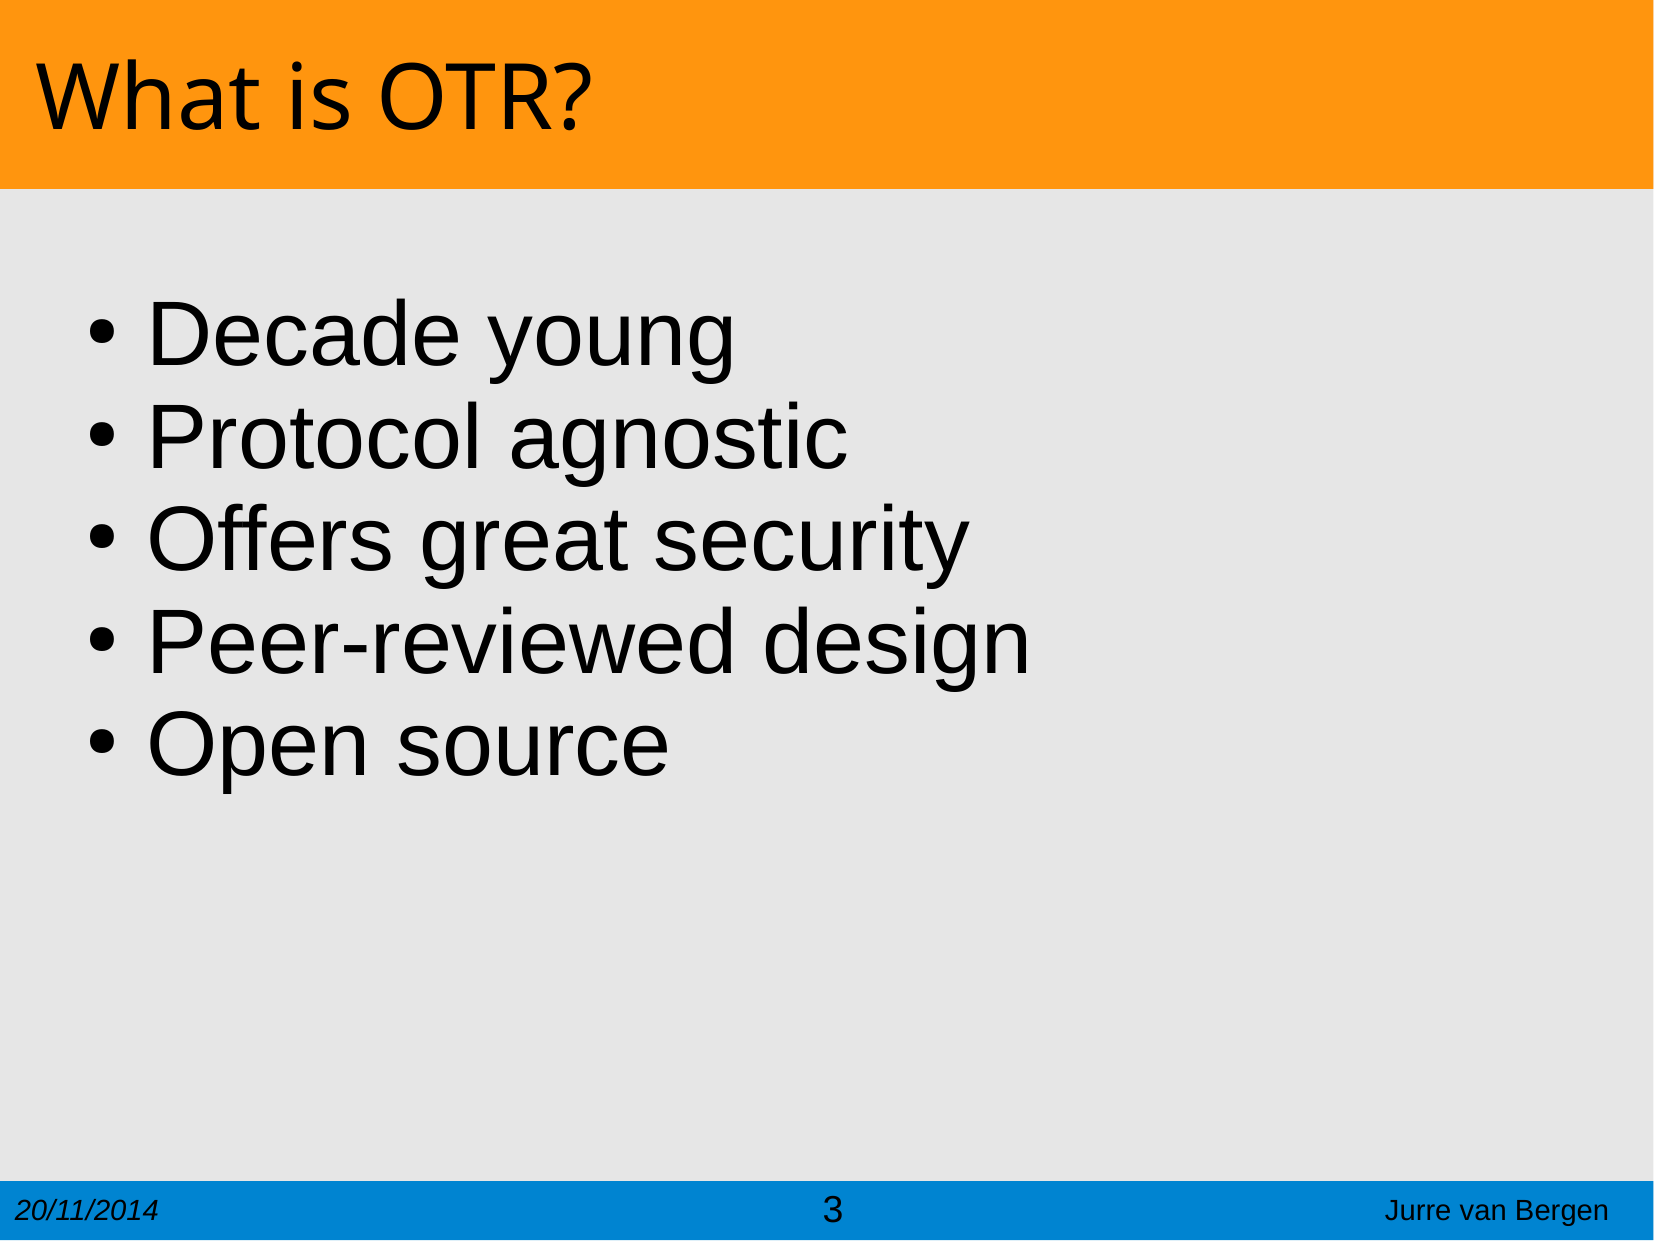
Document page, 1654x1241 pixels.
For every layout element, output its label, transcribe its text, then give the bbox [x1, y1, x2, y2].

title What is OTR? [35, 0, 1185, 189]
text_box Decade young Protocol agnostic Offers great security Peer-reviewed design Open source [70, 275, 1560, 1123]
